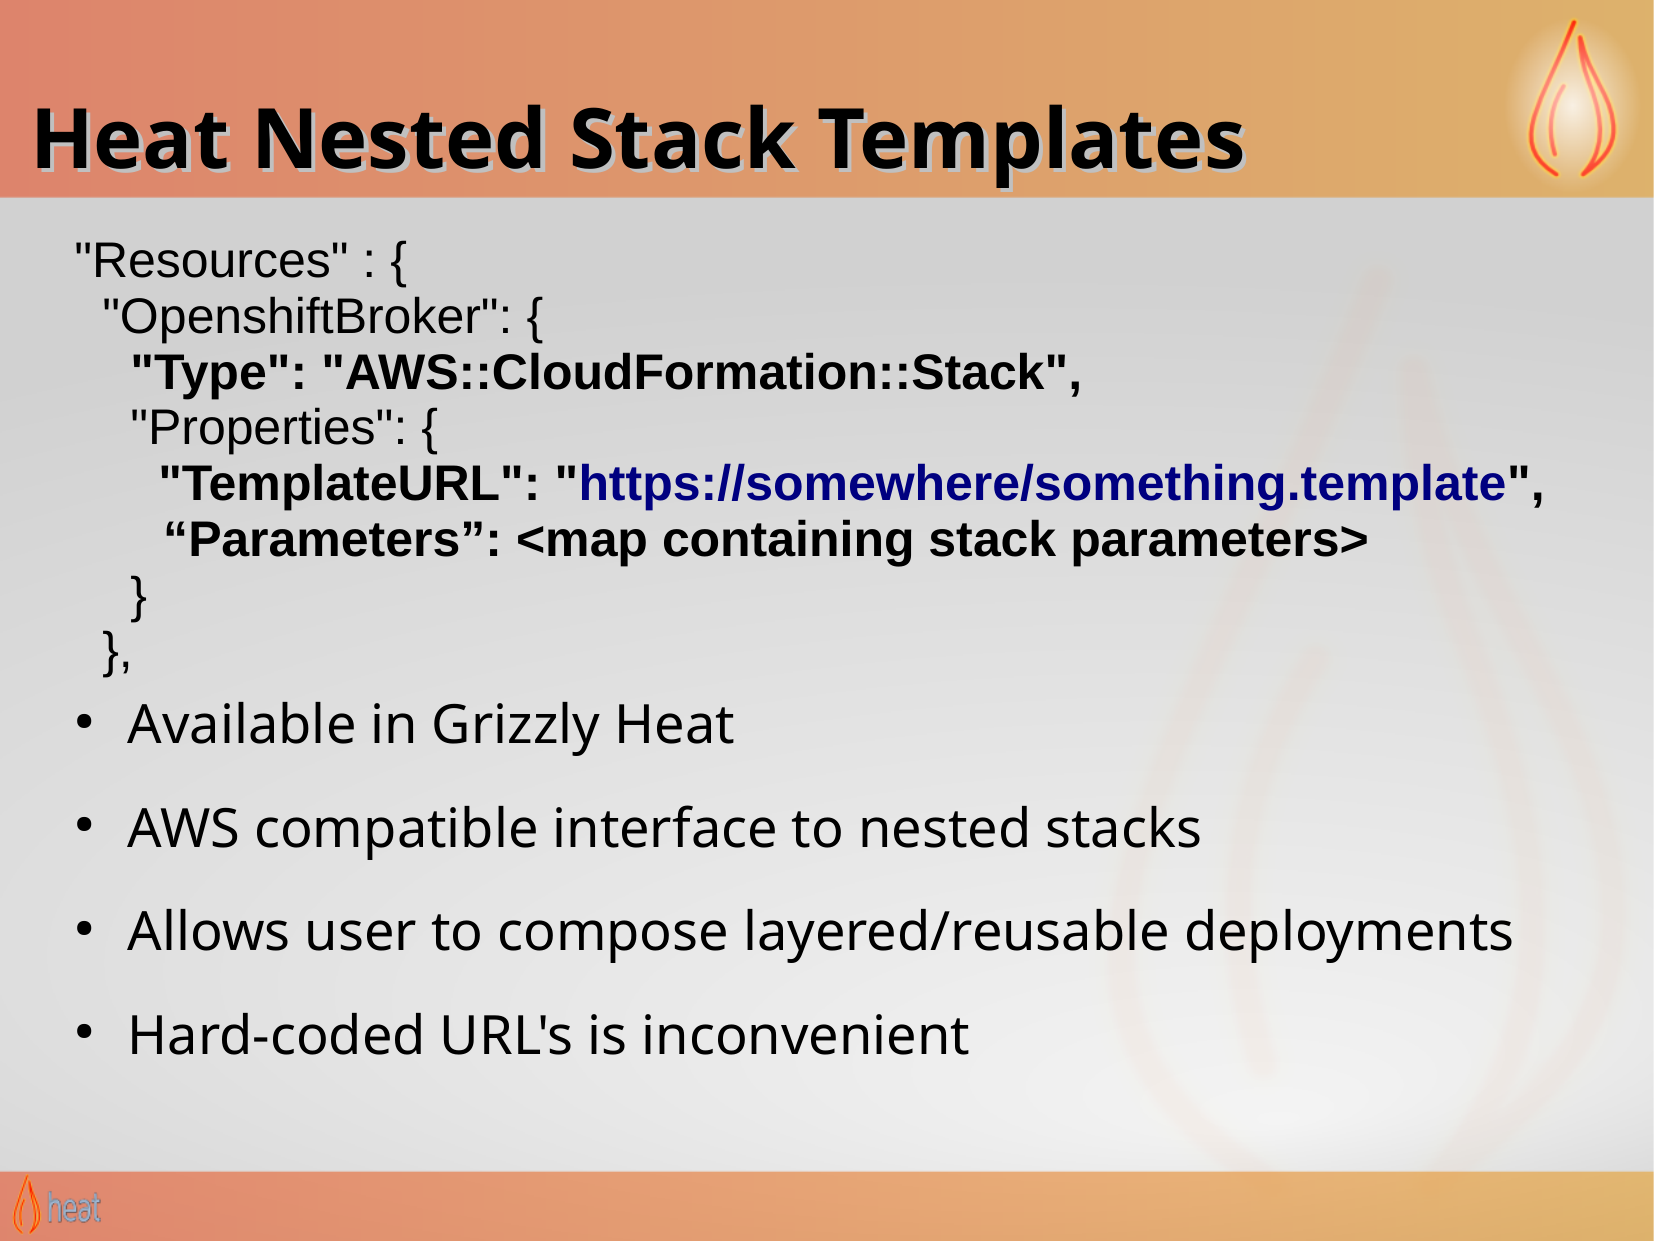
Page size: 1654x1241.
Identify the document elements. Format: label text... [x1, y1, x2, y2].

title Heat Nested Stack Templates [30, 23, 1606, 249]
list Available in Grizzly Heat AWS compatible interface to nested stacks Allows user to compose layered/reusable deployments Hard-coded URL's is inconvenient [56, 685, 1546, 1136]
picture [0, 0, 1654, 1241]
text_box "Resources" : { "OpenshiftBroker": { "Type": "AWS::CloudFormation::Stack", "Properties": { "TemplateURL": "https://somewhere/something.template", “Parameters”: <map containing stack parameters> } }, [31, 225, 1561, 742]
